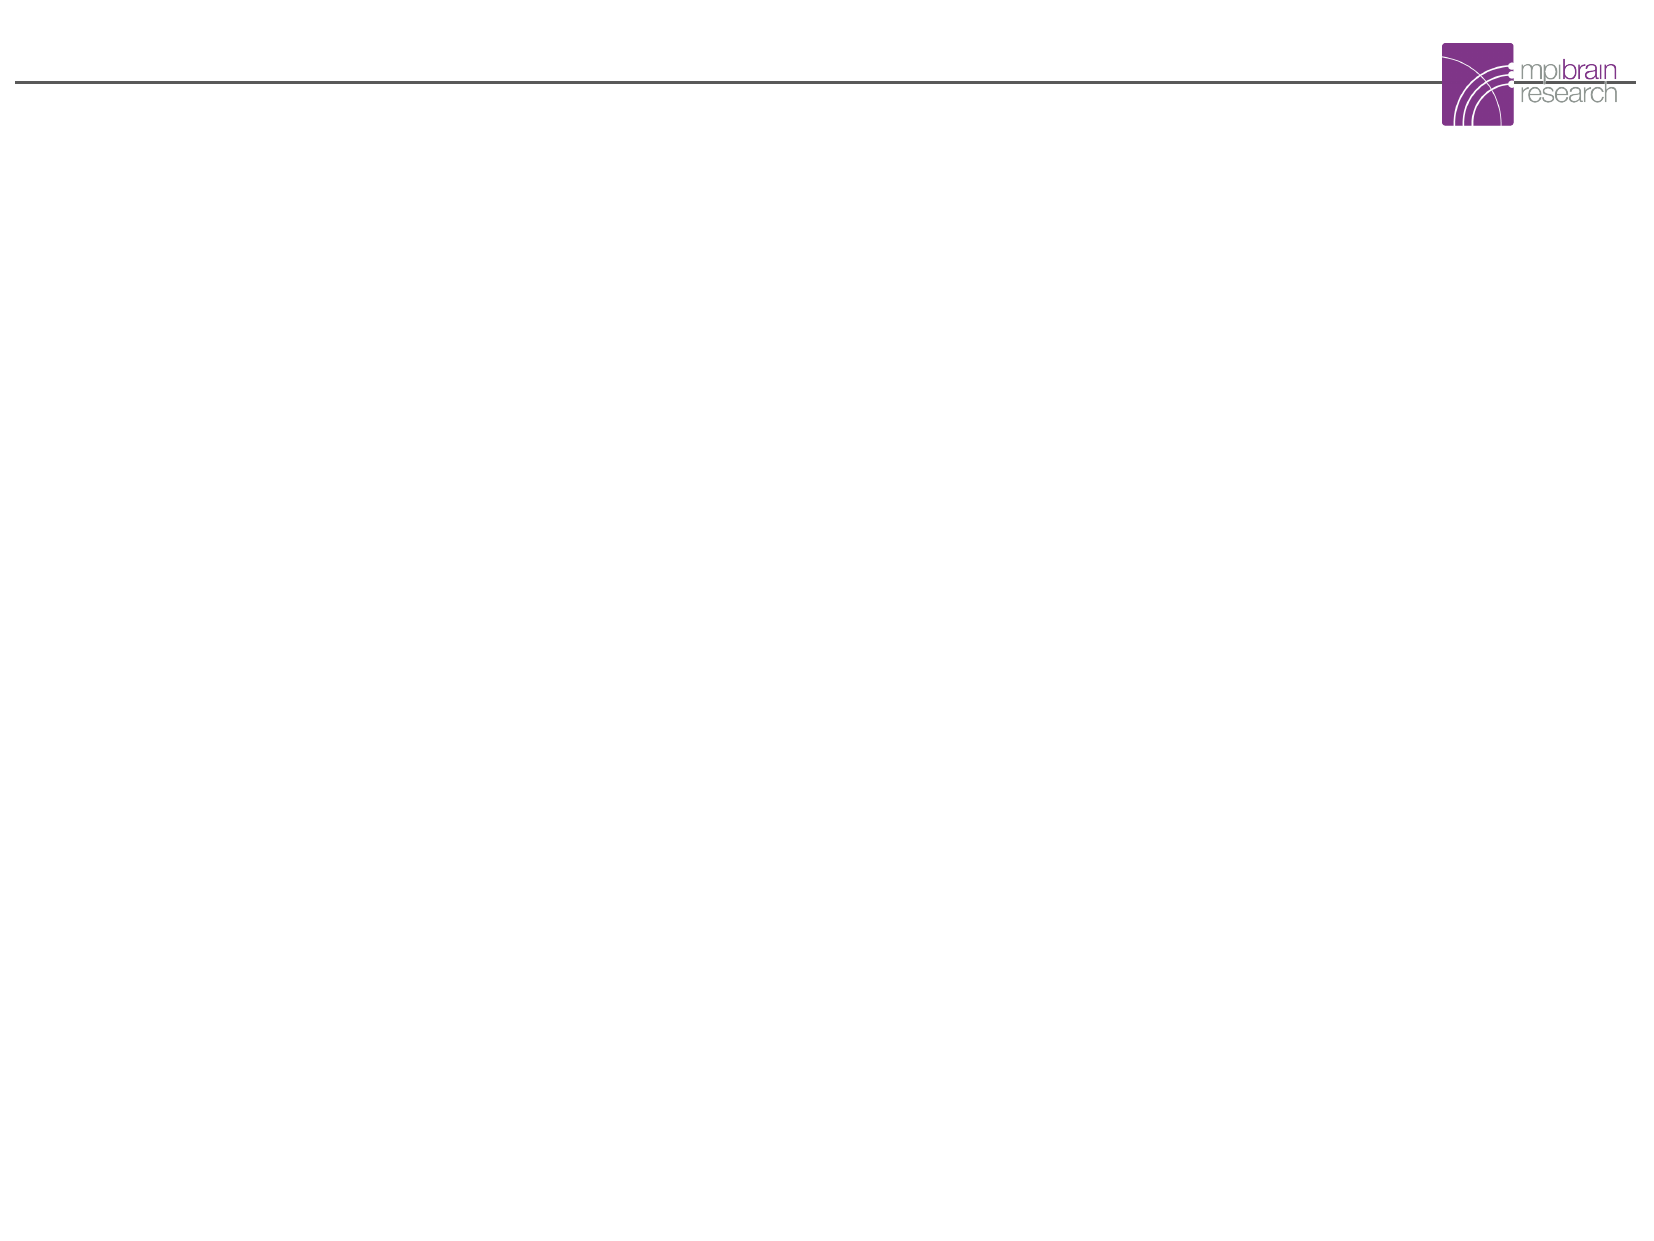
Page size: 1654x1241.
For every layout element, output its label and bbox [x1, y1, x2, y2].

picture [1441, 42, 1619, 127]
